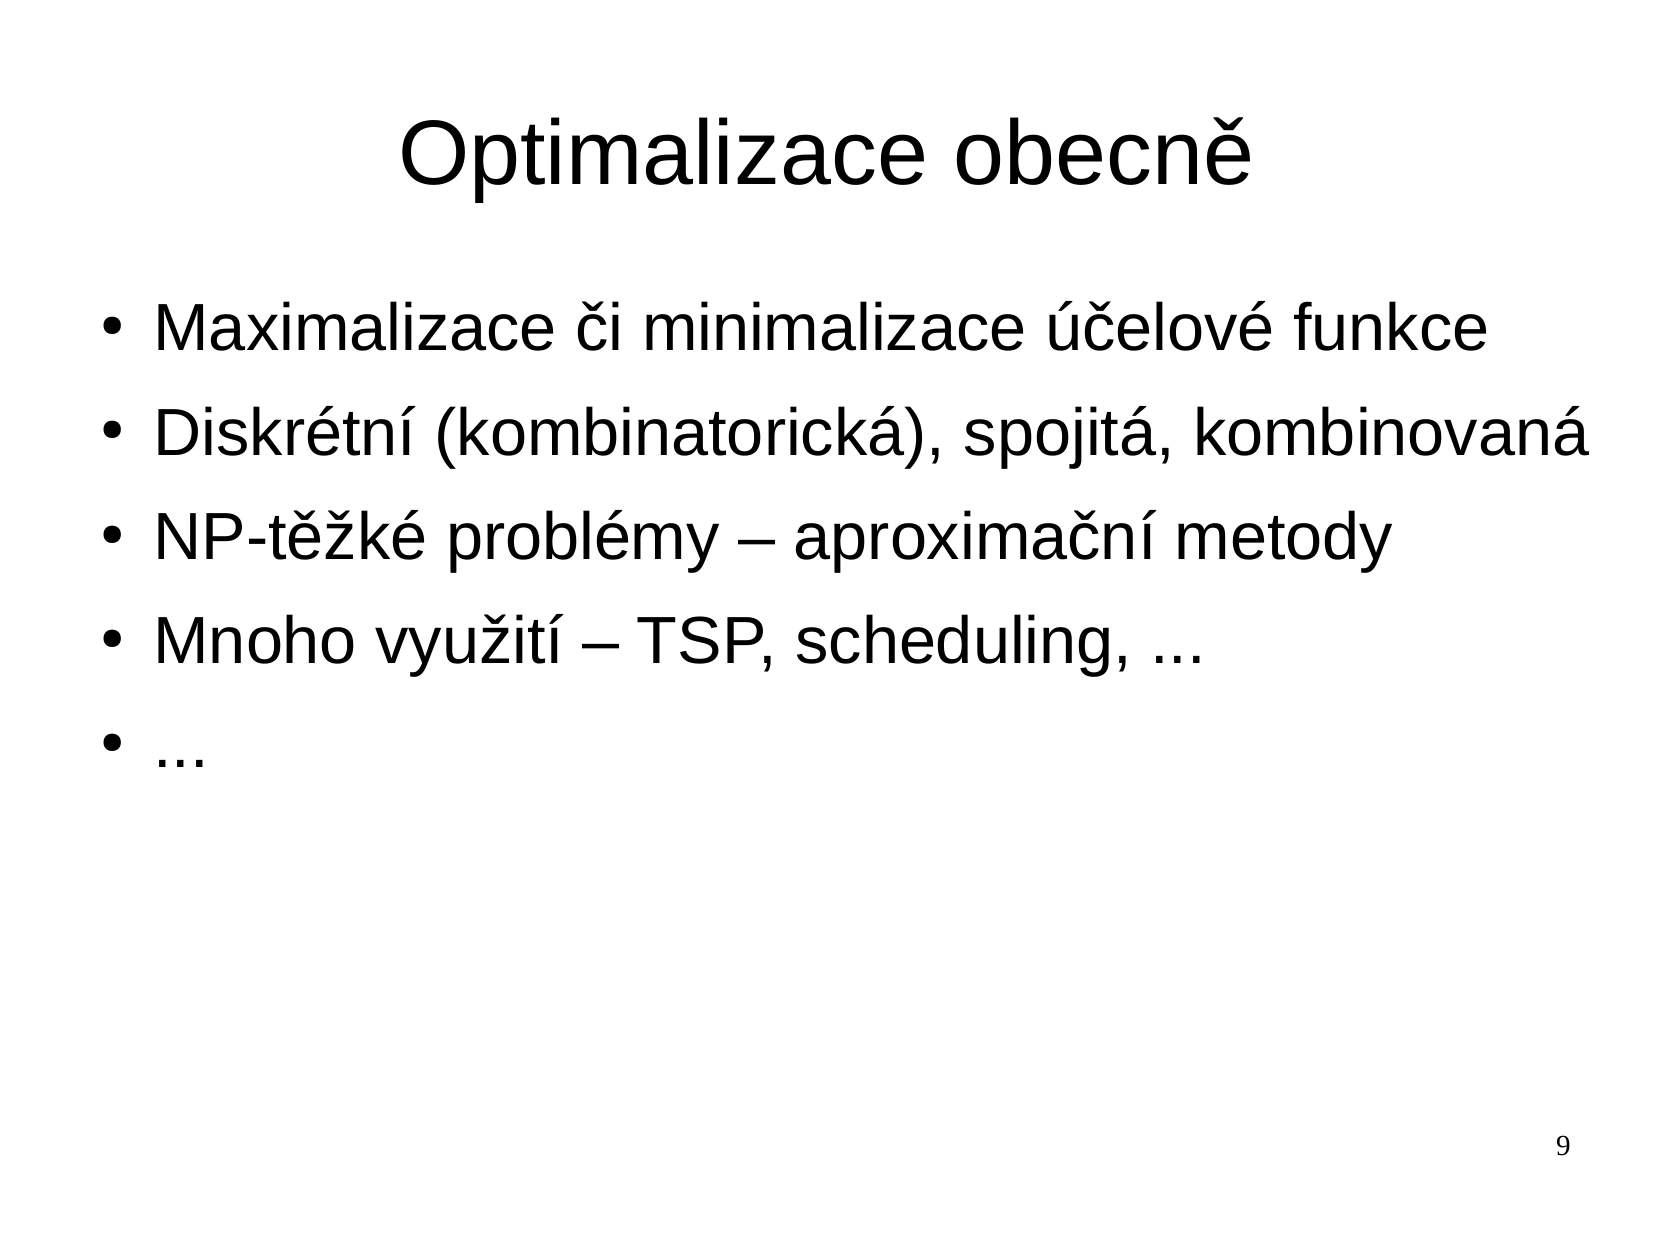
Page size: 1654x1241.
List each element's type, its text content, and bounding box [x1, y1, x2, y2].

list Maximalizace či minimalizace účelové funkce Diskrétní (kombinatorická), spojitá, kombinovaná NP-těžké problémy – aproximační metody Mnoho využití – TSP, scheduling, ... ... [82, 290, 1595, 1109]
title Optimalizace obecně [82, 49, 1571, 257]
